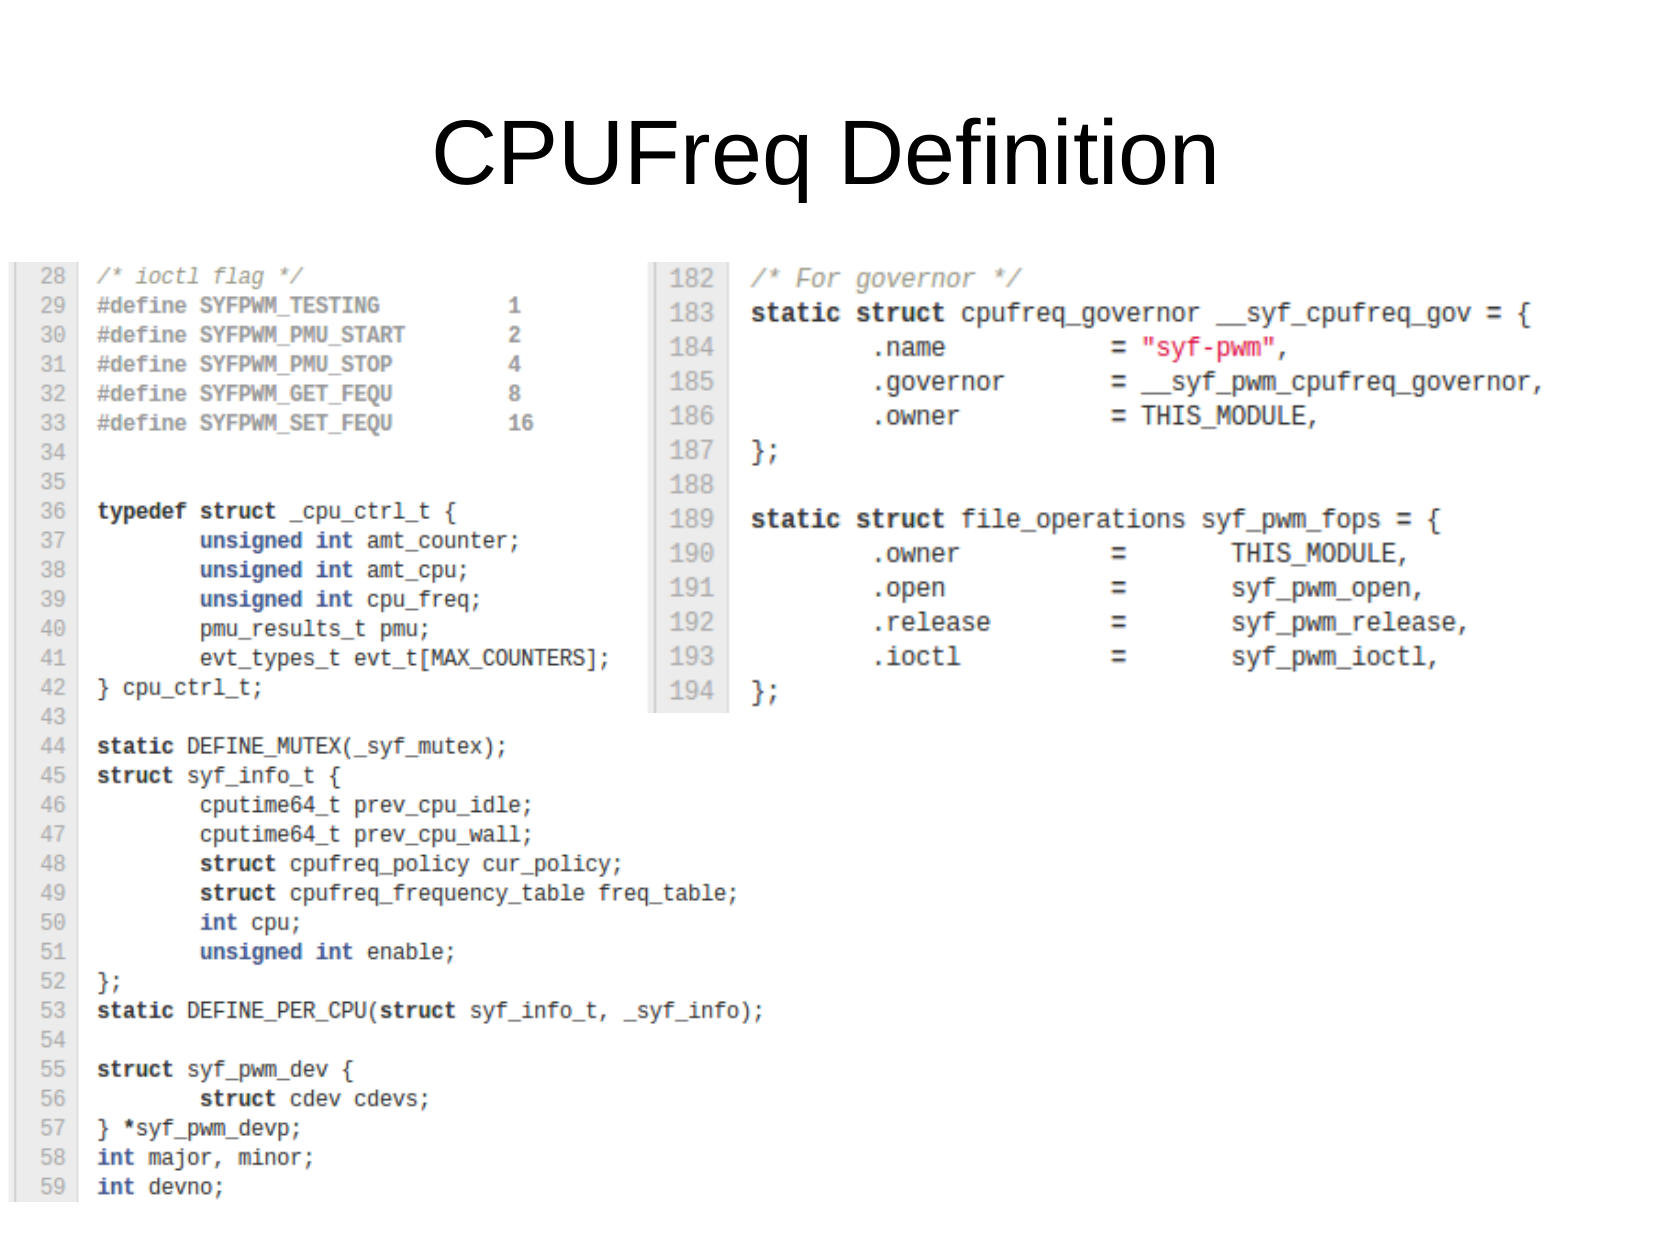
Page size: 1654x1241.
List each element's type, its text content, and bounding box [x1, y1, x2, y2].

title CPUFreq Definition [82, 49, 1571, 257]
picture [0, 262, 1654, 1202]
